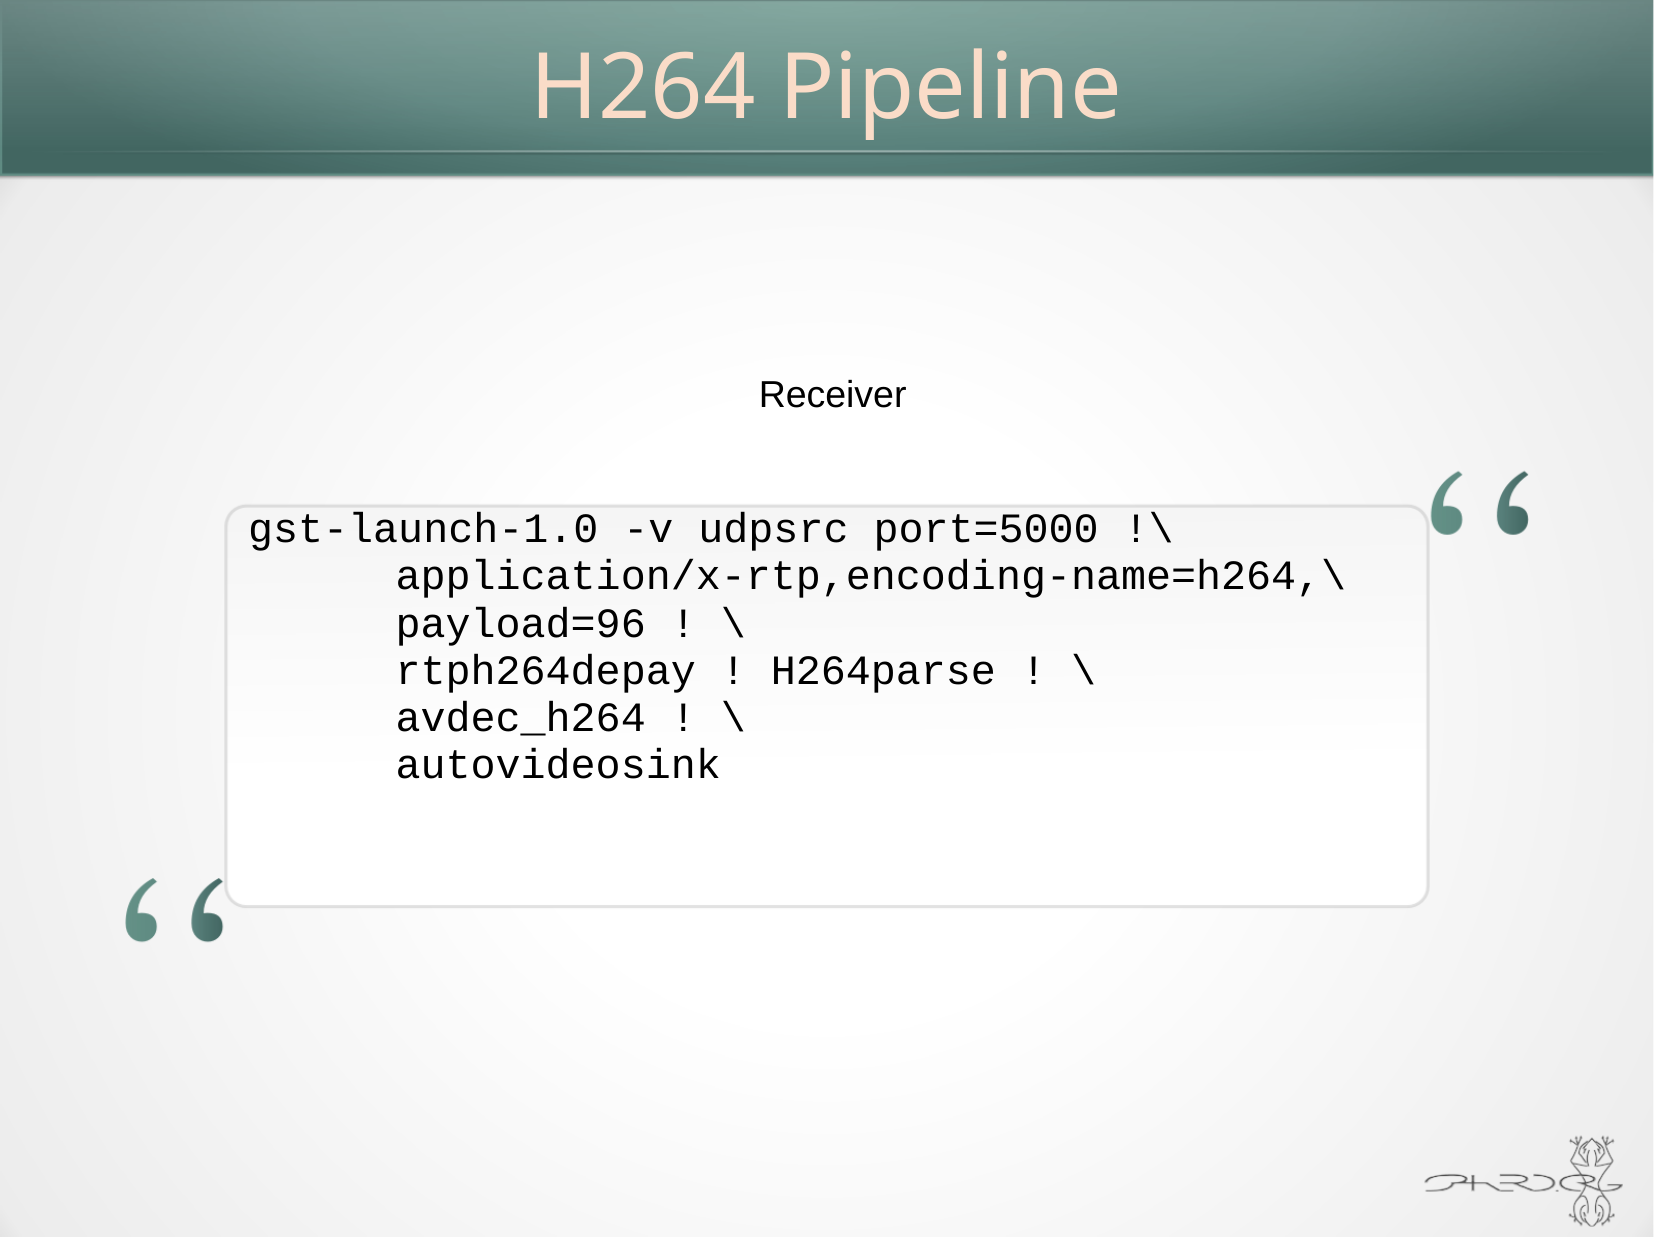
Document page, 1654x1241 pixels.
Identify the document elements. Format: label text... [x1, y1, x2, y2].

list gst-launch-1.0 -v udpsrc port=5000 !\ application/x-rtp,encoding-name=h264,\ payload=96 ! \ rtph264depay ! H264parse ! \ avdec_h264 ! \ autovideosink [248, 507, 1406, 898]
picture [0, 0, 1654, 1237]
title H264 Pipeline [82, 11, 1571, 154]
text_box Receiver [744, 366, 922, 423]
